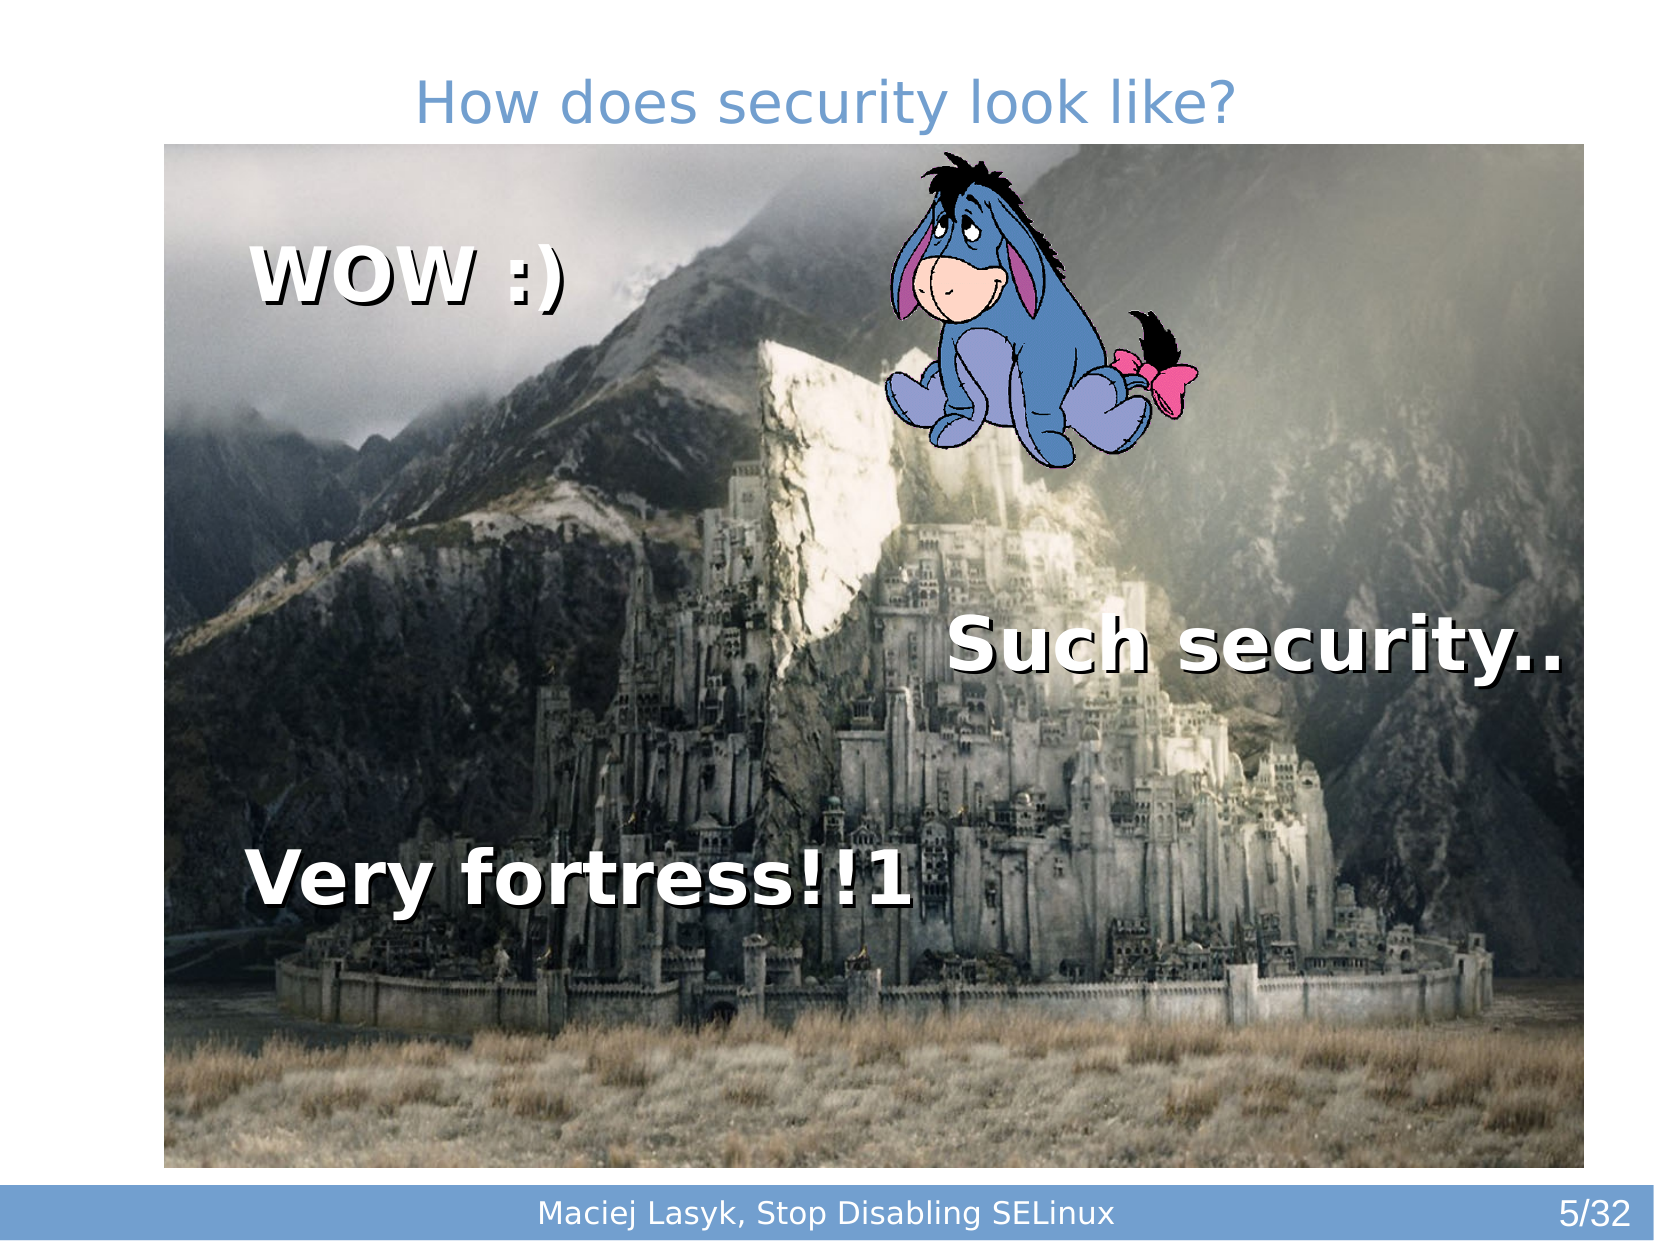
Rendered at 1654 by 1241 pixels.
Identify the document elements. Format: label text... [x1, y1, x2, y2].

text_box Very fortress!!1 [229, 827, 931, 931]
text_box [1647, 1185, 1654, 1241]
text_box Maciej Lasyk, Stop Disabling SELinux [522, 1188, 1132, 1240]
text_box 5/32 [1533, 1185, 1647, 1241]
text_box How does security look like? [399, 61, 1254, 145]
picture [164, 144, 1584, 1168]
text_box [0, 1185, 1533, 1241]
text_box Such security.. [930, 593, 1583, 696]
text_box WOW :) [232, 225, 582, 328]
